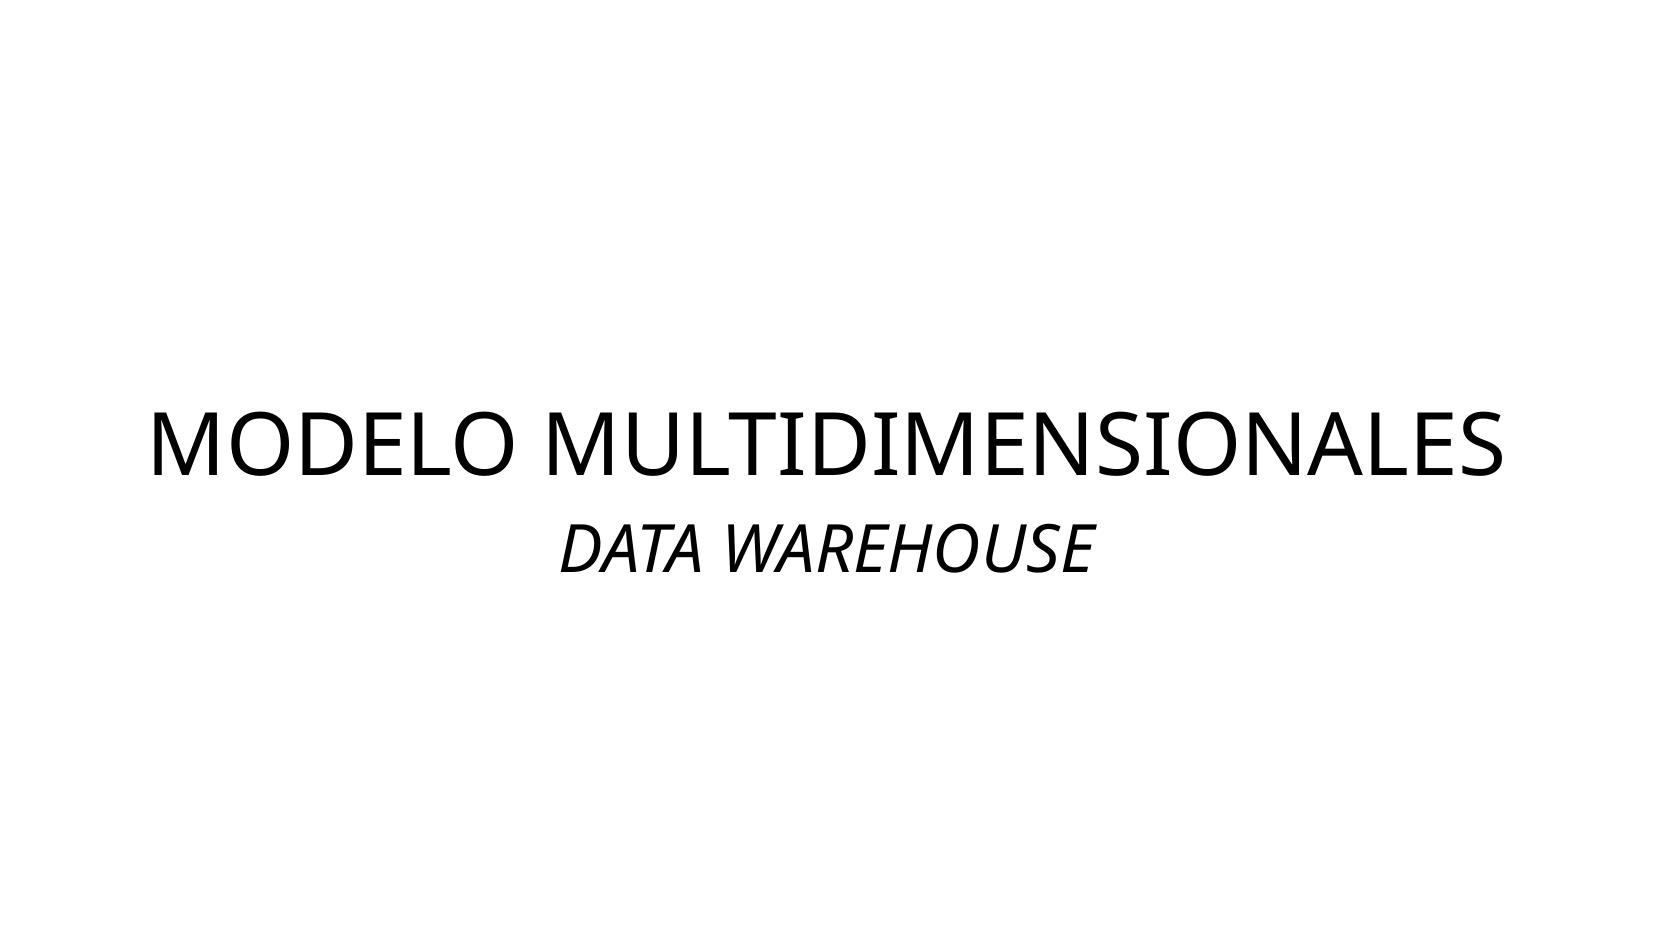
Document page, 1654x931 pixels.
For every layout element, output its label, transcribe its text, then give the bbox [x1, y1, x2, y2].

subtitle MODELO MULTIDIMENSIONALES DATA WAREHOUSE [82, 217, 1571, 758]
